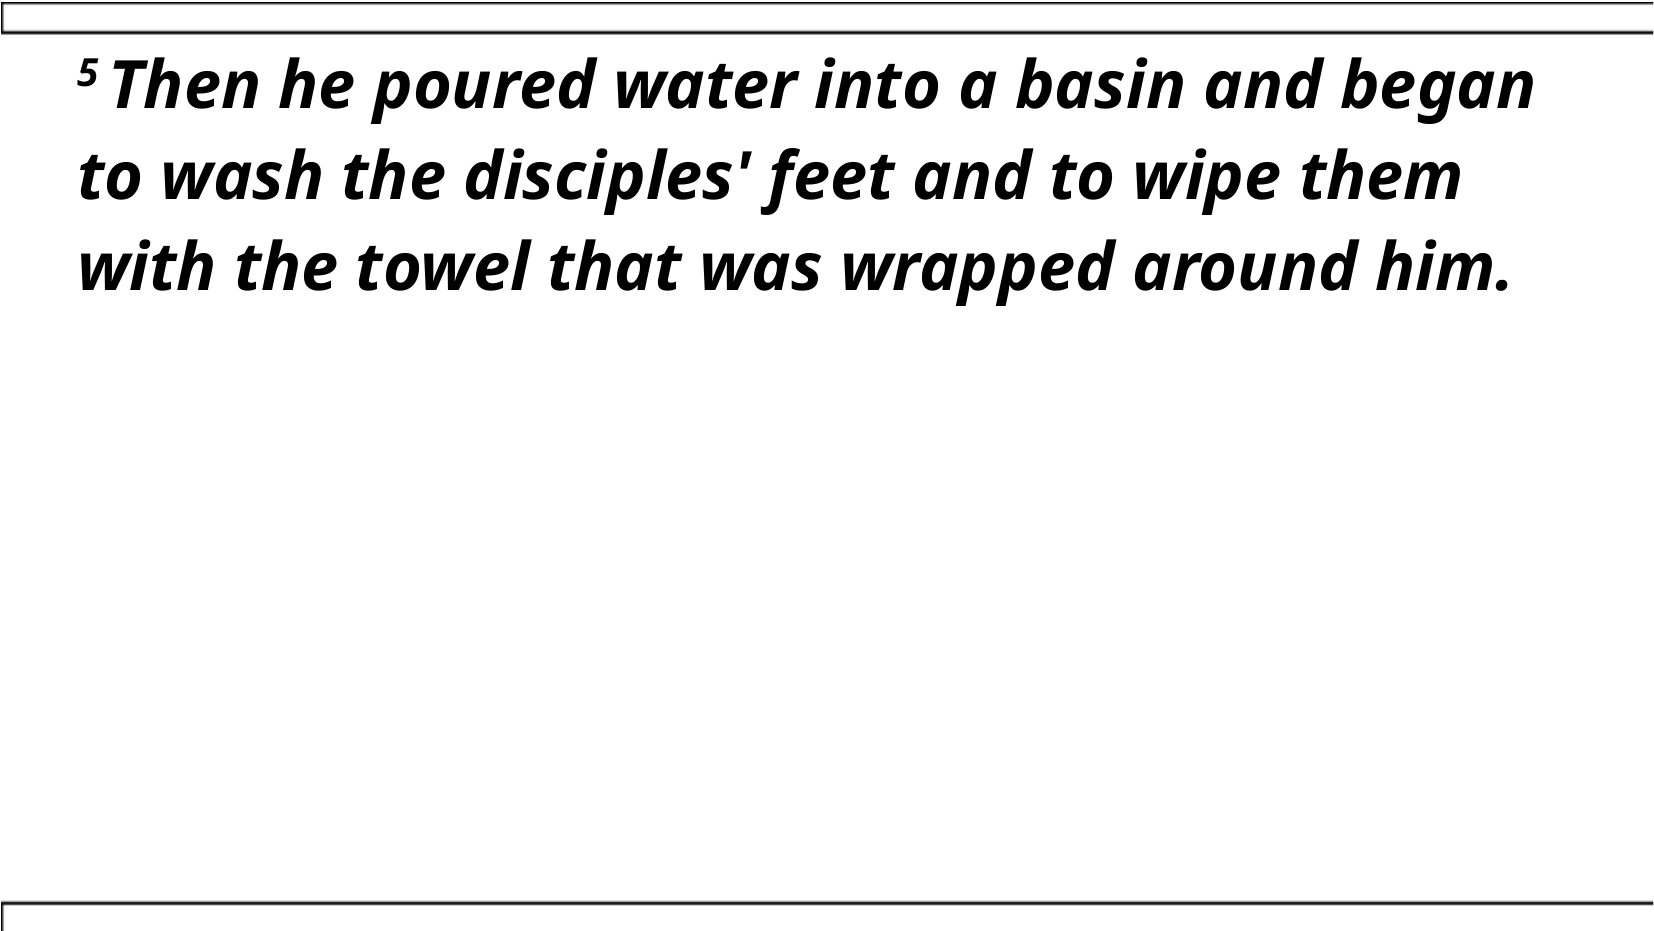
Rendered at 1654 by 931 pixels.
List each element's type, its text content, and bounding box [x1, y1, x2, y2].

picture [1, 2, 1654, 931]
text_box 5 Then he poured water into a basin and began to wash the disciples' feet and to wipe them with the towel that was wrapped around him. [62, 30, 1593, 312]
